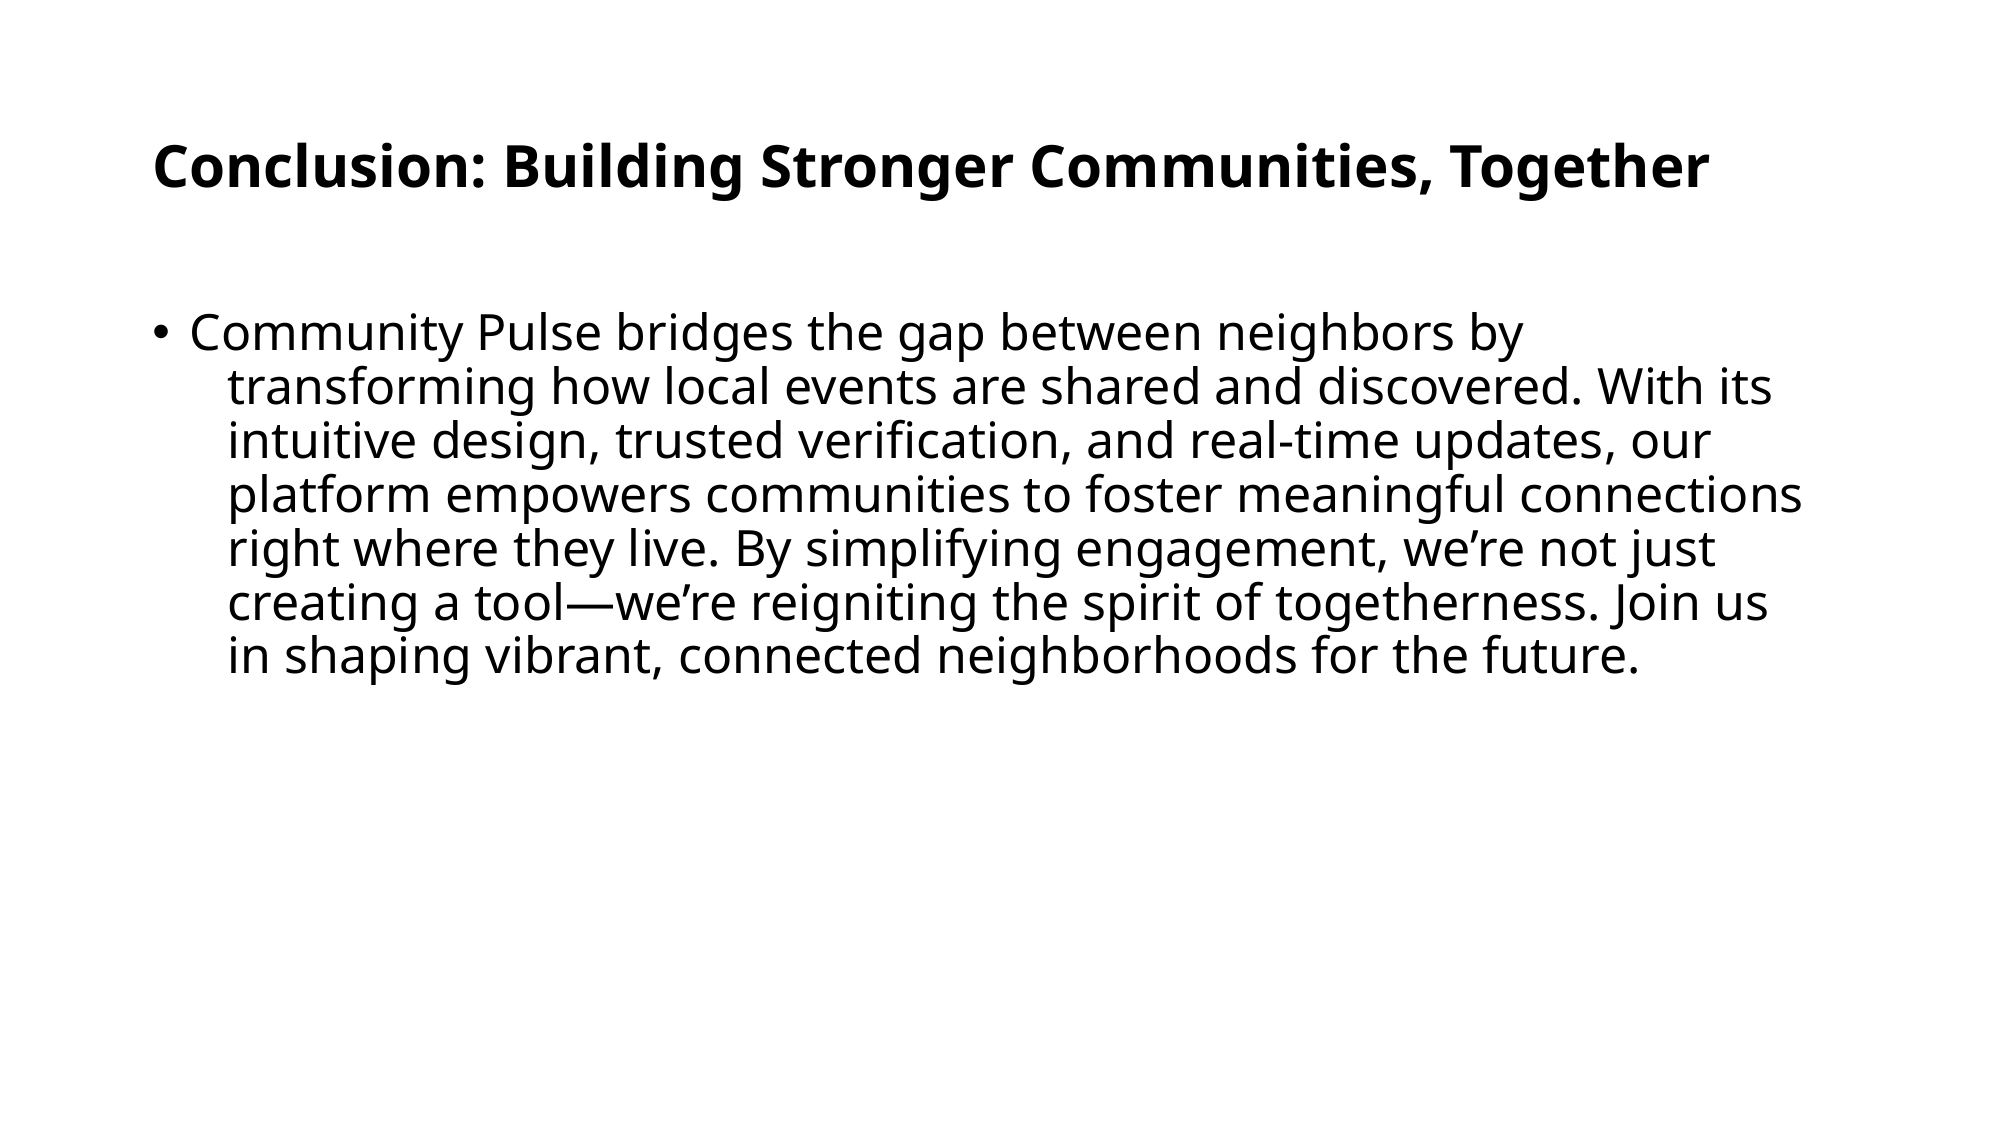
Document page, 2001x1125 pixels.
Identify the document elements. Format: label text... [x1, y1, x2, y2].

list Community Pulse bridges the gap between neighbors by transforming how local events are shared and discovered. With its intuitive design, trusted verification, and real-time updates, our platform empowers communities to foster meaningful connections right where they live. By simplifying engagement, we’re not just creating a tool—we’re reigniting the spirit of togetherness. Join us in shaping vibrant, connected neighborhoods for the future. [137, 299, 1824, 1014]
title Conclusion: Building Stronger Communities, Together [137, 59, 1863, 278]
